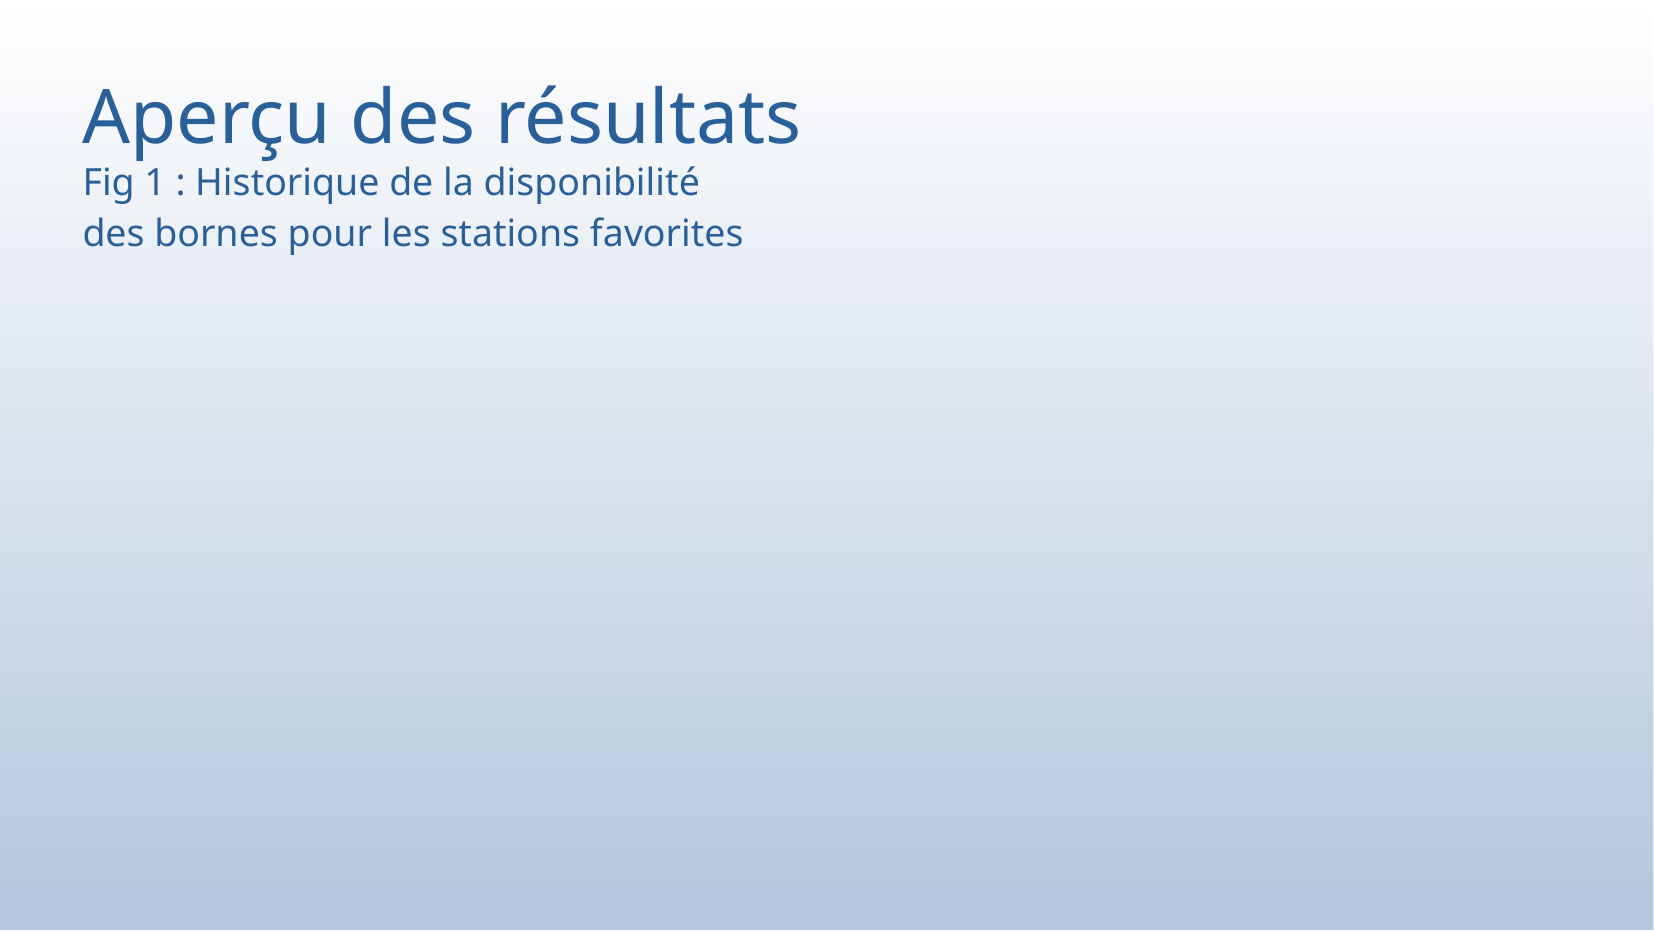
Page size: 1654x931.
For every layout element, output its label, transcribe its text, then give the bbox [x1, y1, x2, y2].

text_box Fig 1 : Historique de la disponibilité des bornes pour les stations favorites [67, 177, 1565, 236]
title Aperçu des résultats [82, 37, 1571, 193]
